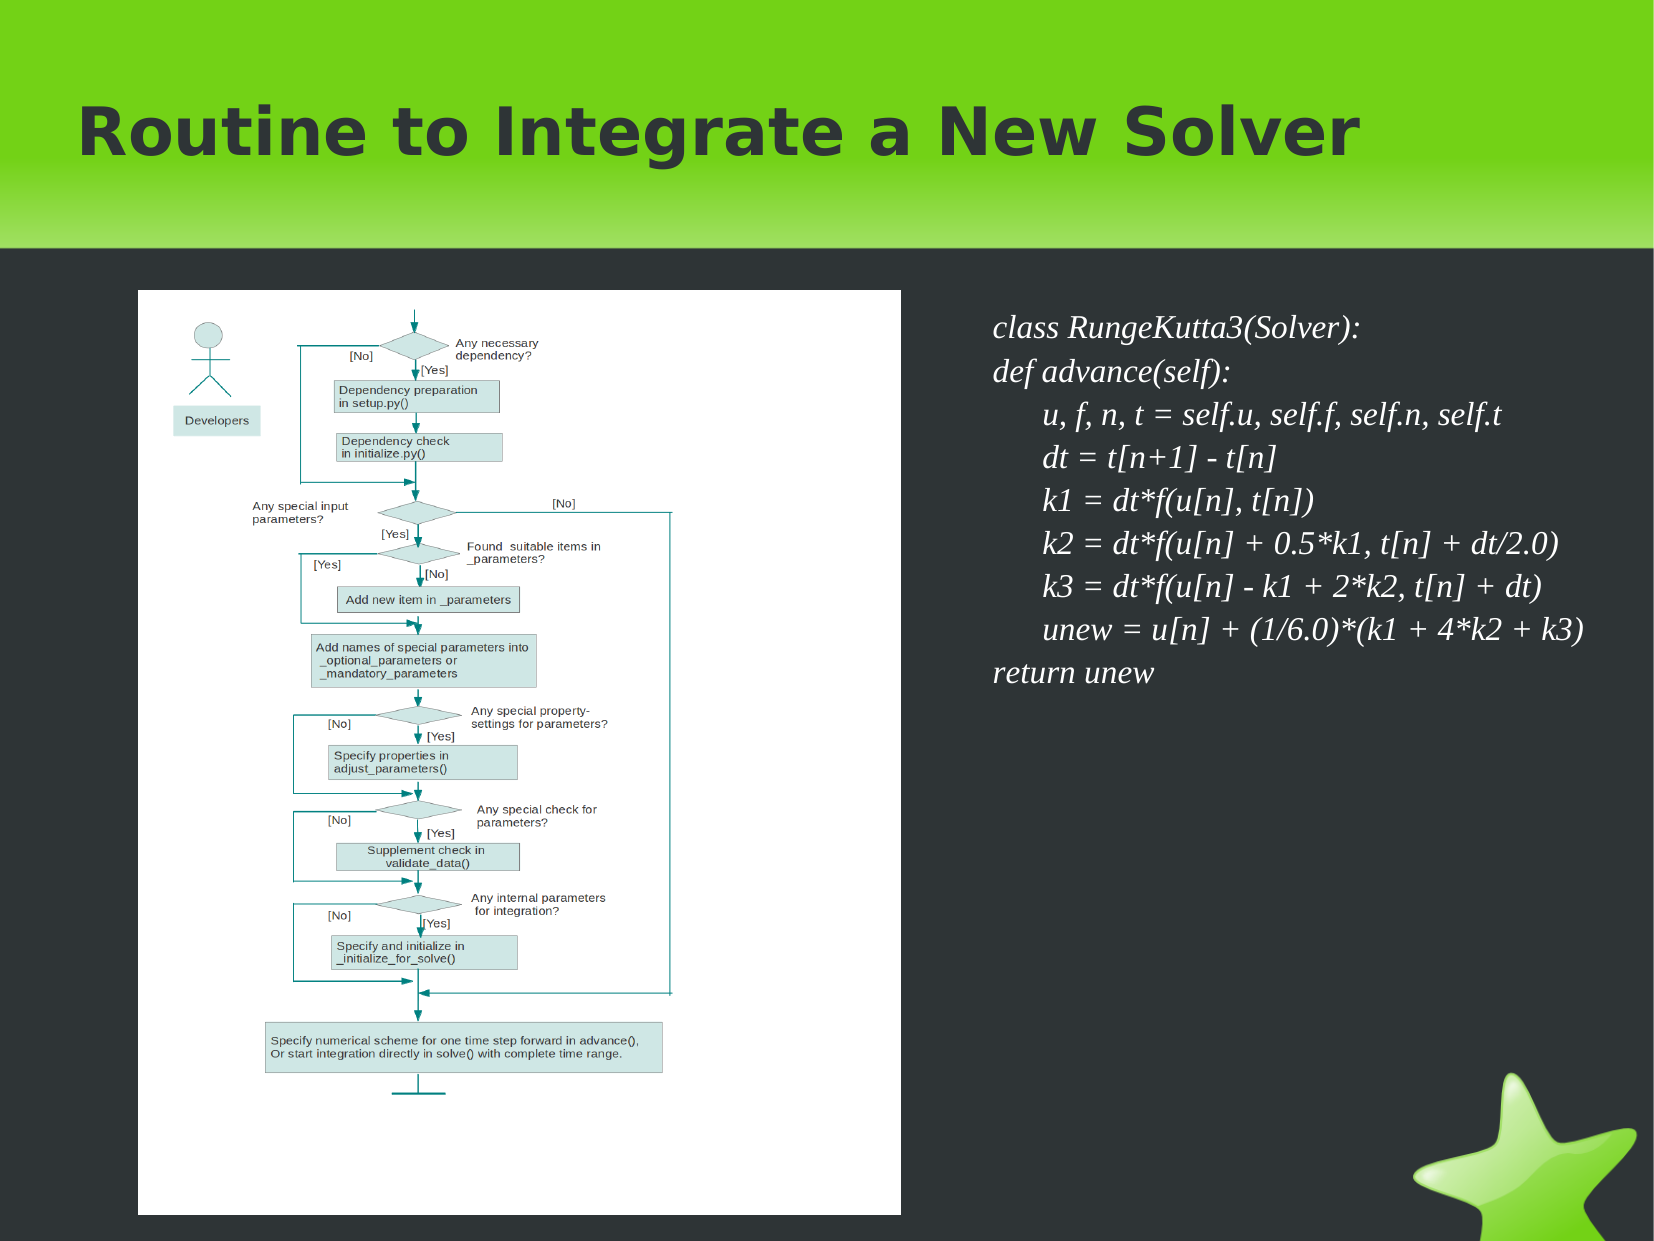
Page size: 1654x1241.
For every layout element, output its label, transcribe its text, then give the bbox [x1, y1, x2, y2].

list class RungeKutta3(Solver): def advance(self): u, f, n, t = self.u, self.f, self.n, self.t dt = t[n+1] - t[n] k1 = dt*f(u[n], t[n]) k2 = dt*f(u[n] + 0.5*k1, t[n] + dt/2.0) k3 = dt*f(u[n] - k1 + 2*k2, t[n] + dt) unew = u[n] + (1/6.0)*(k1 + 4*k2 + k3) return unew [975, 309, 1606, 716]
title Routine to Integrate a New Solver [76, 29, 1565, 237]
picture [0, 0, 1654, 1241]
